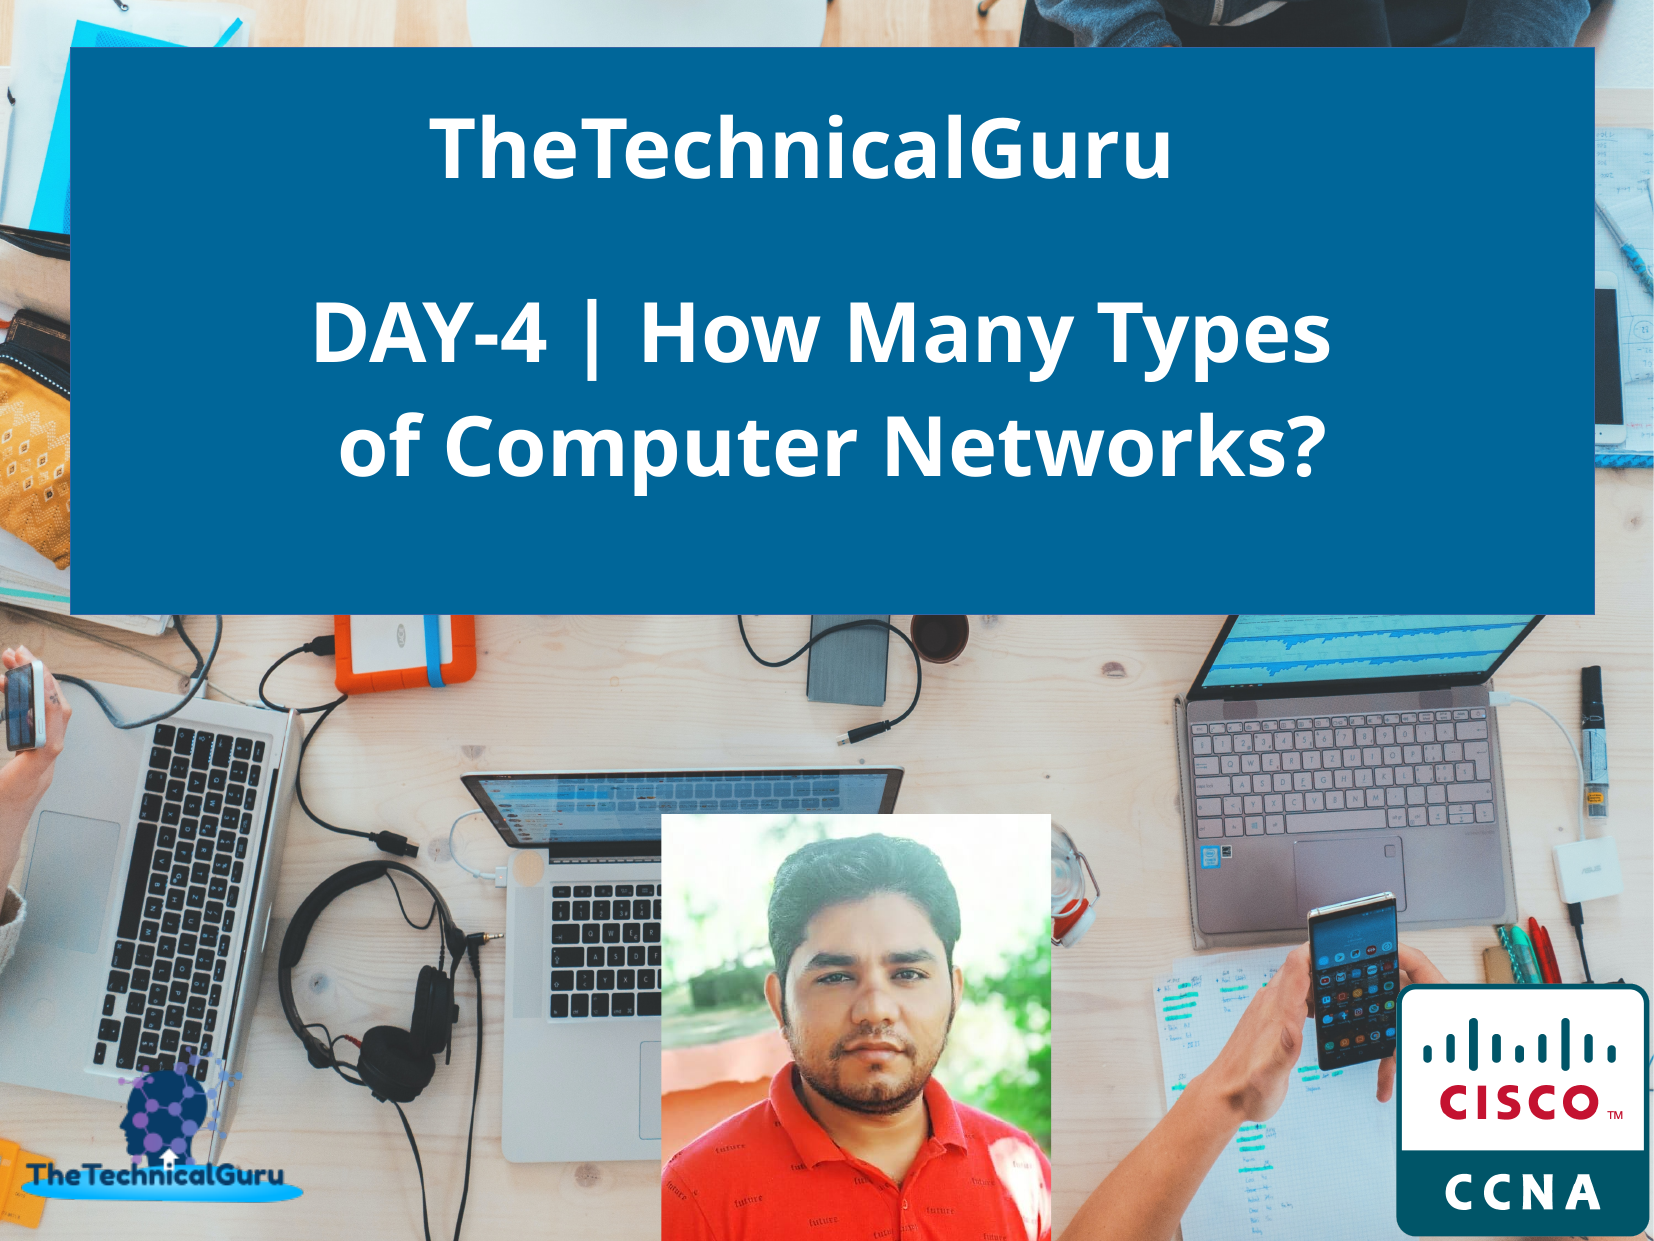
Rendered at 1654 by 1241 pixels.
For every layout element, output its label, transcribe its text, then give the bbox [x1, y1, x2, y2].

text_box DAY-4 | How Many Types of Computer Networks? [70, 47, 1595, 615]
picture [0, 0, 1654, 1241]
text_box TheTechnicalGuru [413, 81, 1276, 249]
